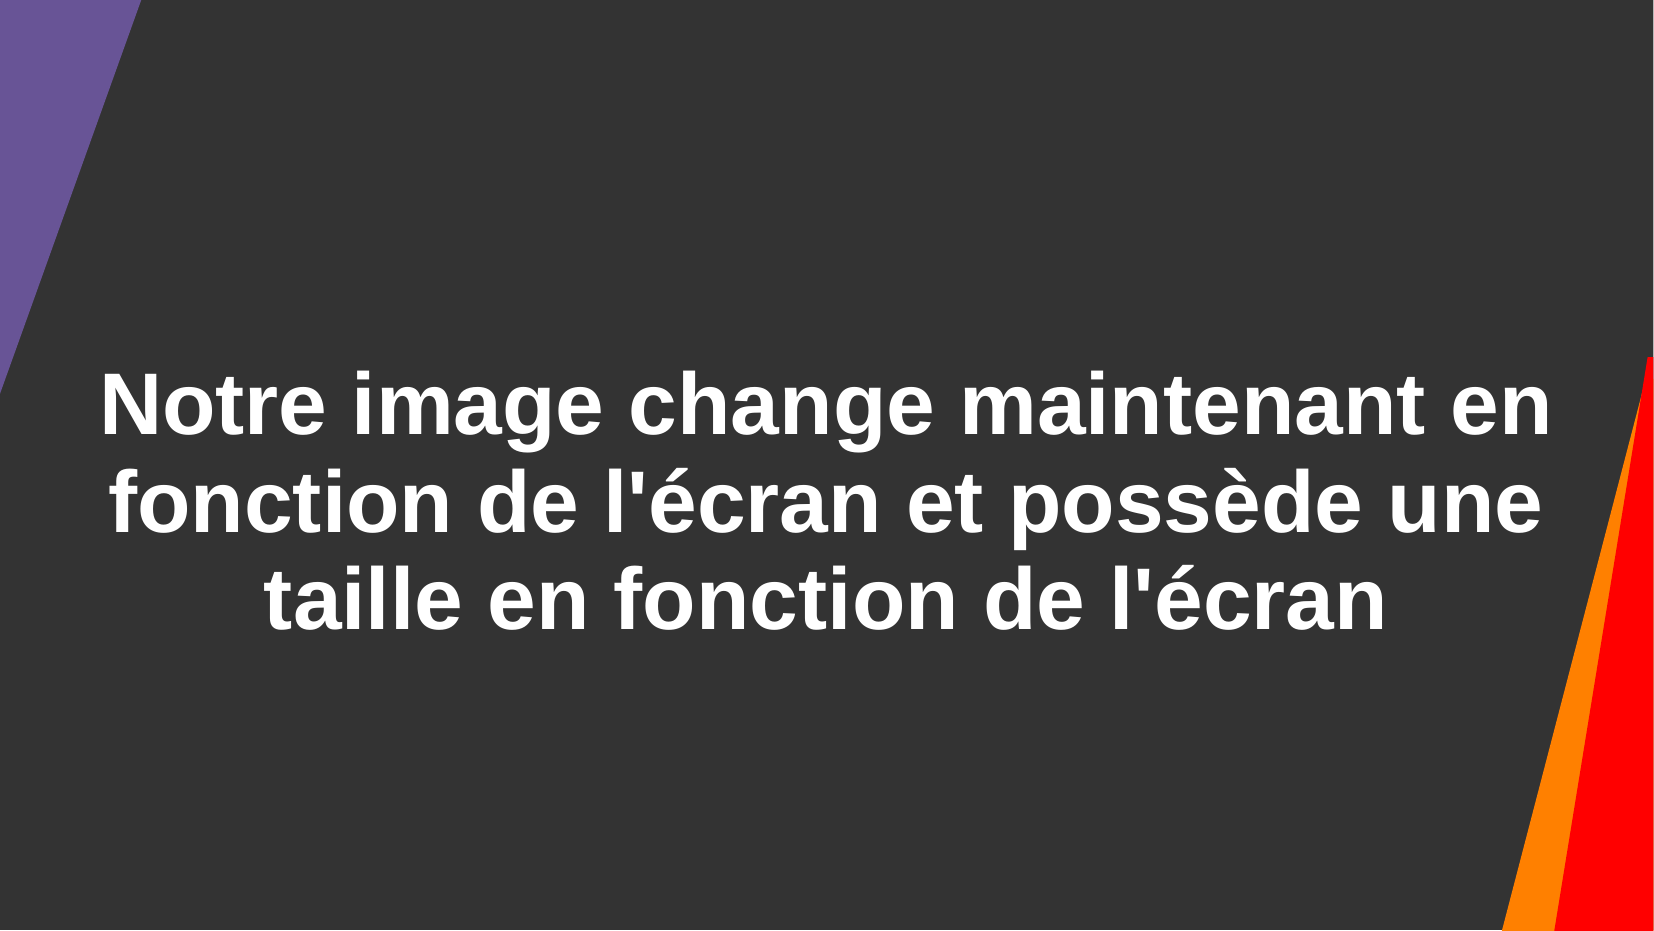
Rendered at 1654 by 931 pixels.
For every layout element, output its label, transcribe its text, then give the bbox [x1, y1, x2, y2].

title Notre image change maintenant en fonction de l'écran et possède une taille en fonction de l'écran [31, 355, 1622, 649]
text_box [0, 0, 142, 394]
text_box [1501, 356, 1654, 931]
